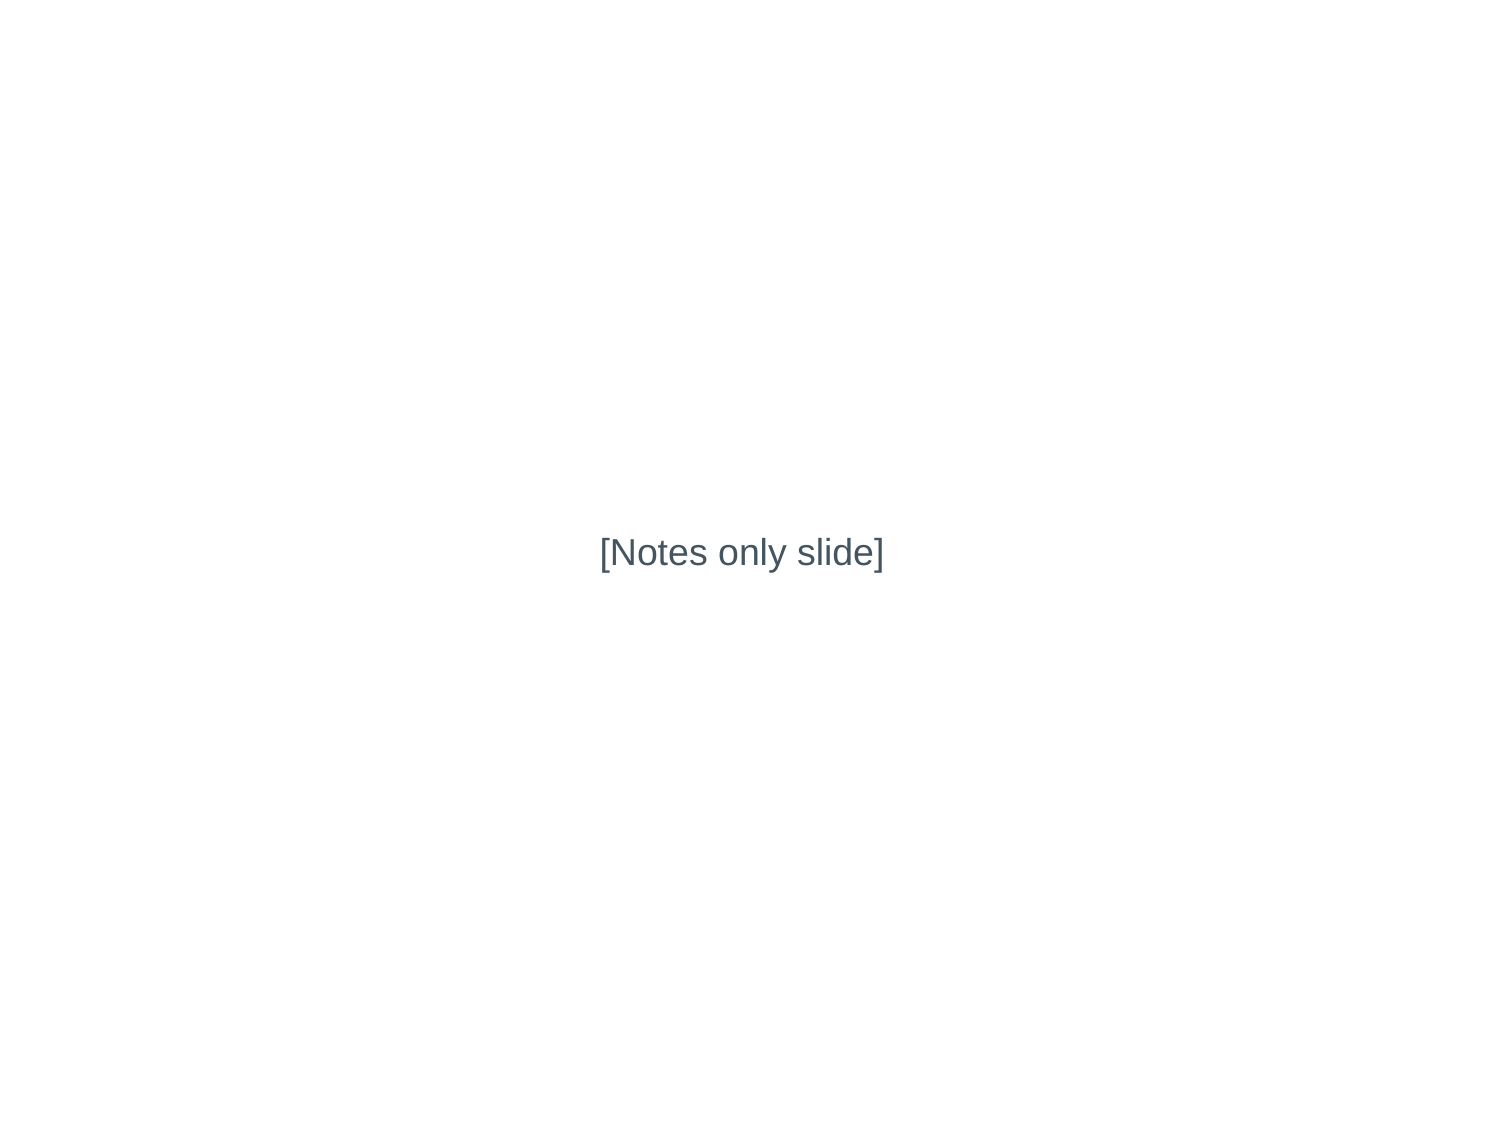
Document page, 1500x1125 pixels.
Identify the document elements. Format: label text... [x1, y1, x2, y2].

text_box [Notes only slide] [584, 524, 900, 582]
